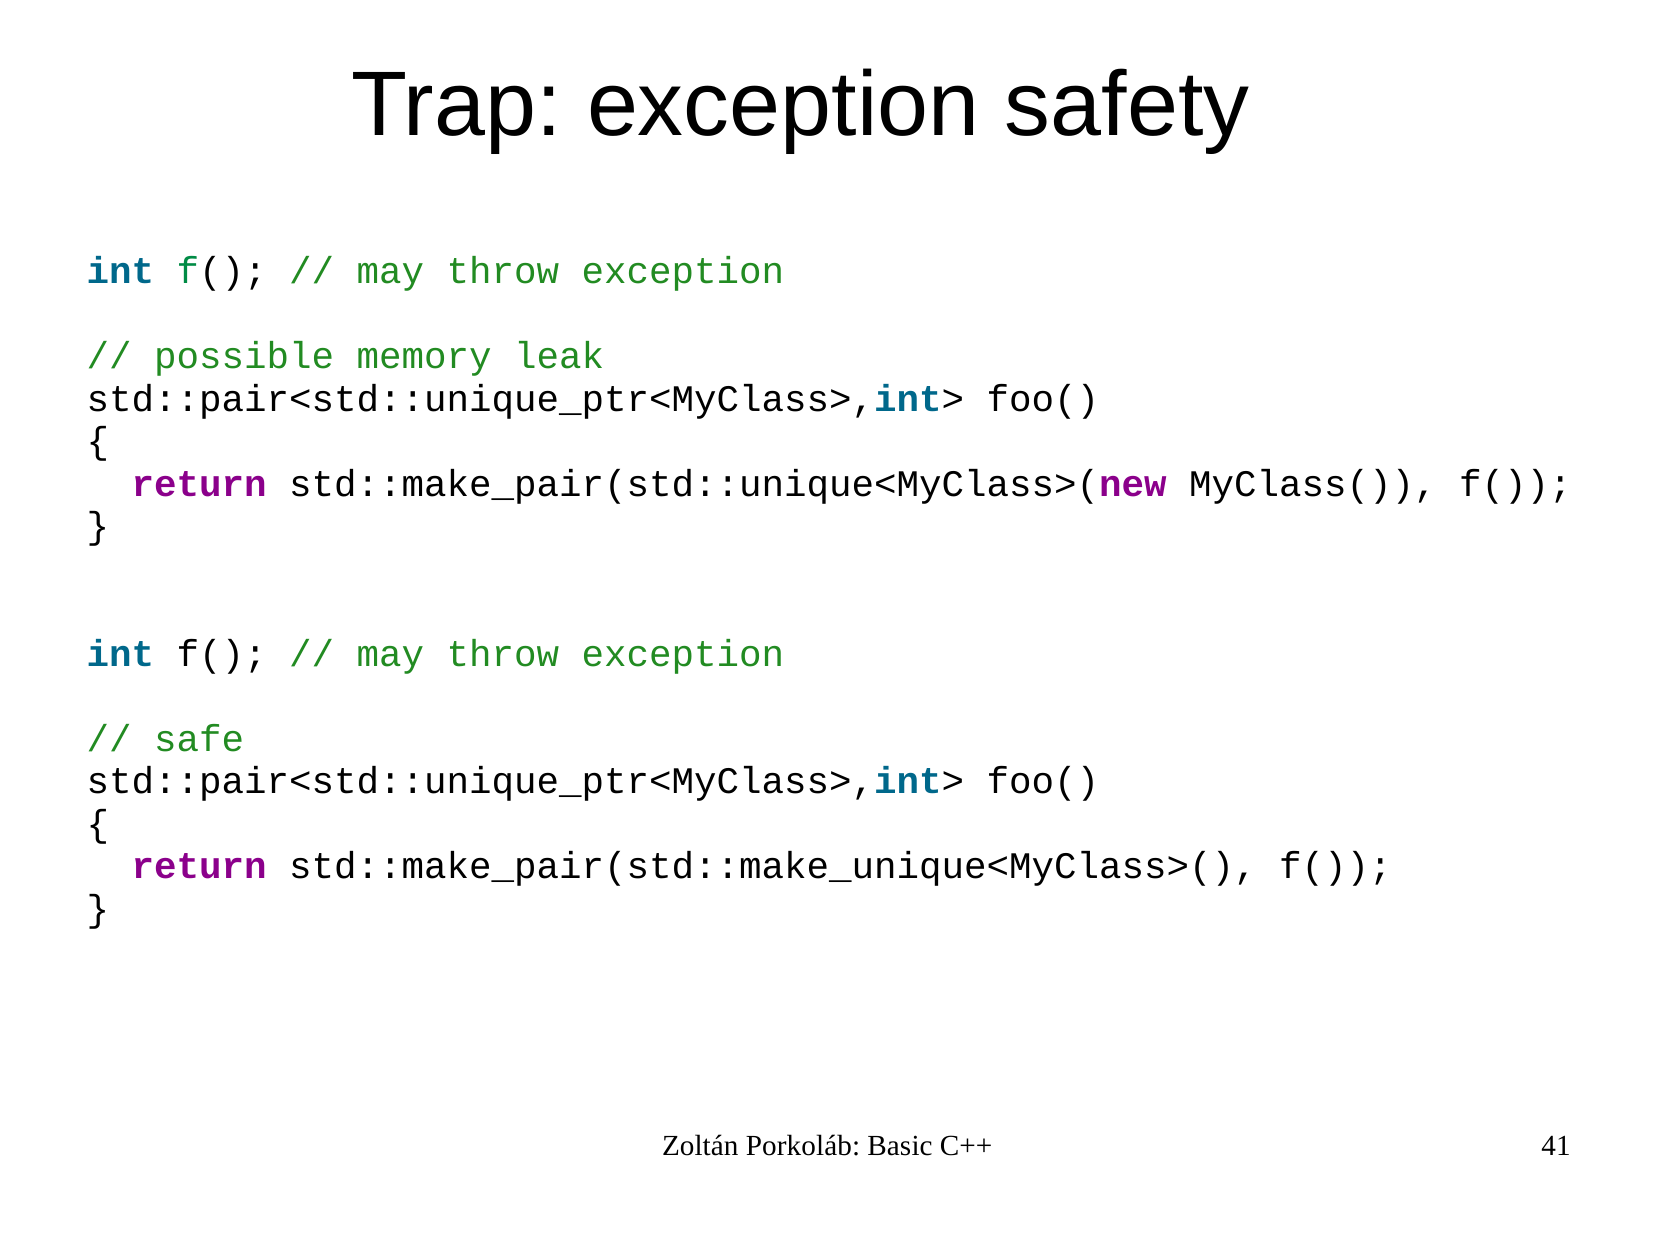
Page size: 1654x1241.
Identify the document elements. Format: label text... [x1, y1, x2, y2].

title Trap: exception safety [56, 0, 1546, 208]
text_box int f(); // may throw exception // possible memory leak std::pair<std::unique_ptr<MyClass>,int> foo() { return std::make_pair(std::unique<MyClass>(new MyClass()), f()); } int f(); // may throw exception // safe std::pair<std::unique_ptr<MyClass>,int> foo() { return std::make_pair(std::make_unique<MyClass>(), f()); } [71, 244, 1636, 1025]
